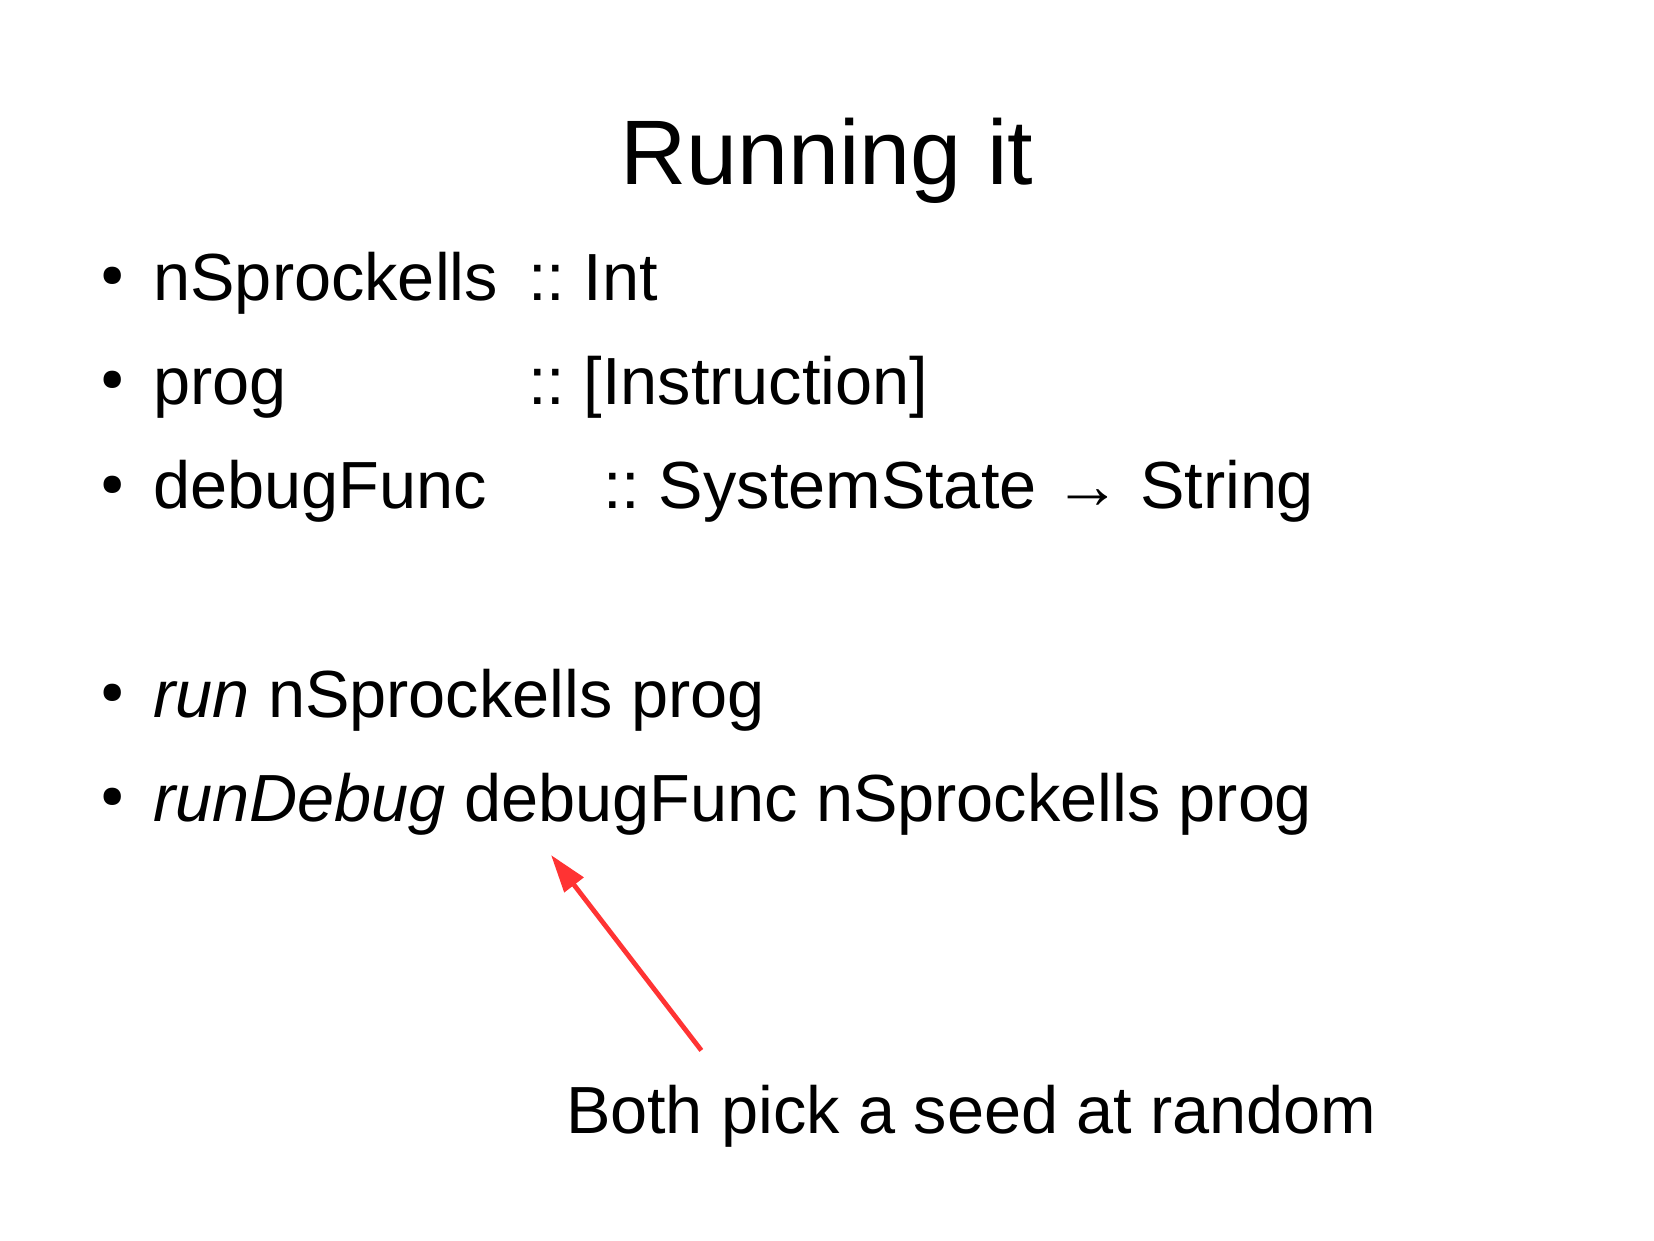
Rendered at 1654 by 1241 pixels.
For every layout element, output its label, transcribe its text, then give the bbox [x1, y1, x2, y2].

list nSprockells :: Int prog :: [Instruction] debugFunc :: SystemState → String run nSprockells prog runDebug debugFunc nSprockells prog [82, 240, 1571, 960]
text_box Both pick a seed at random [551, 1065, 1396, 1156]
title Running it [82, 49, 1571, 240]
